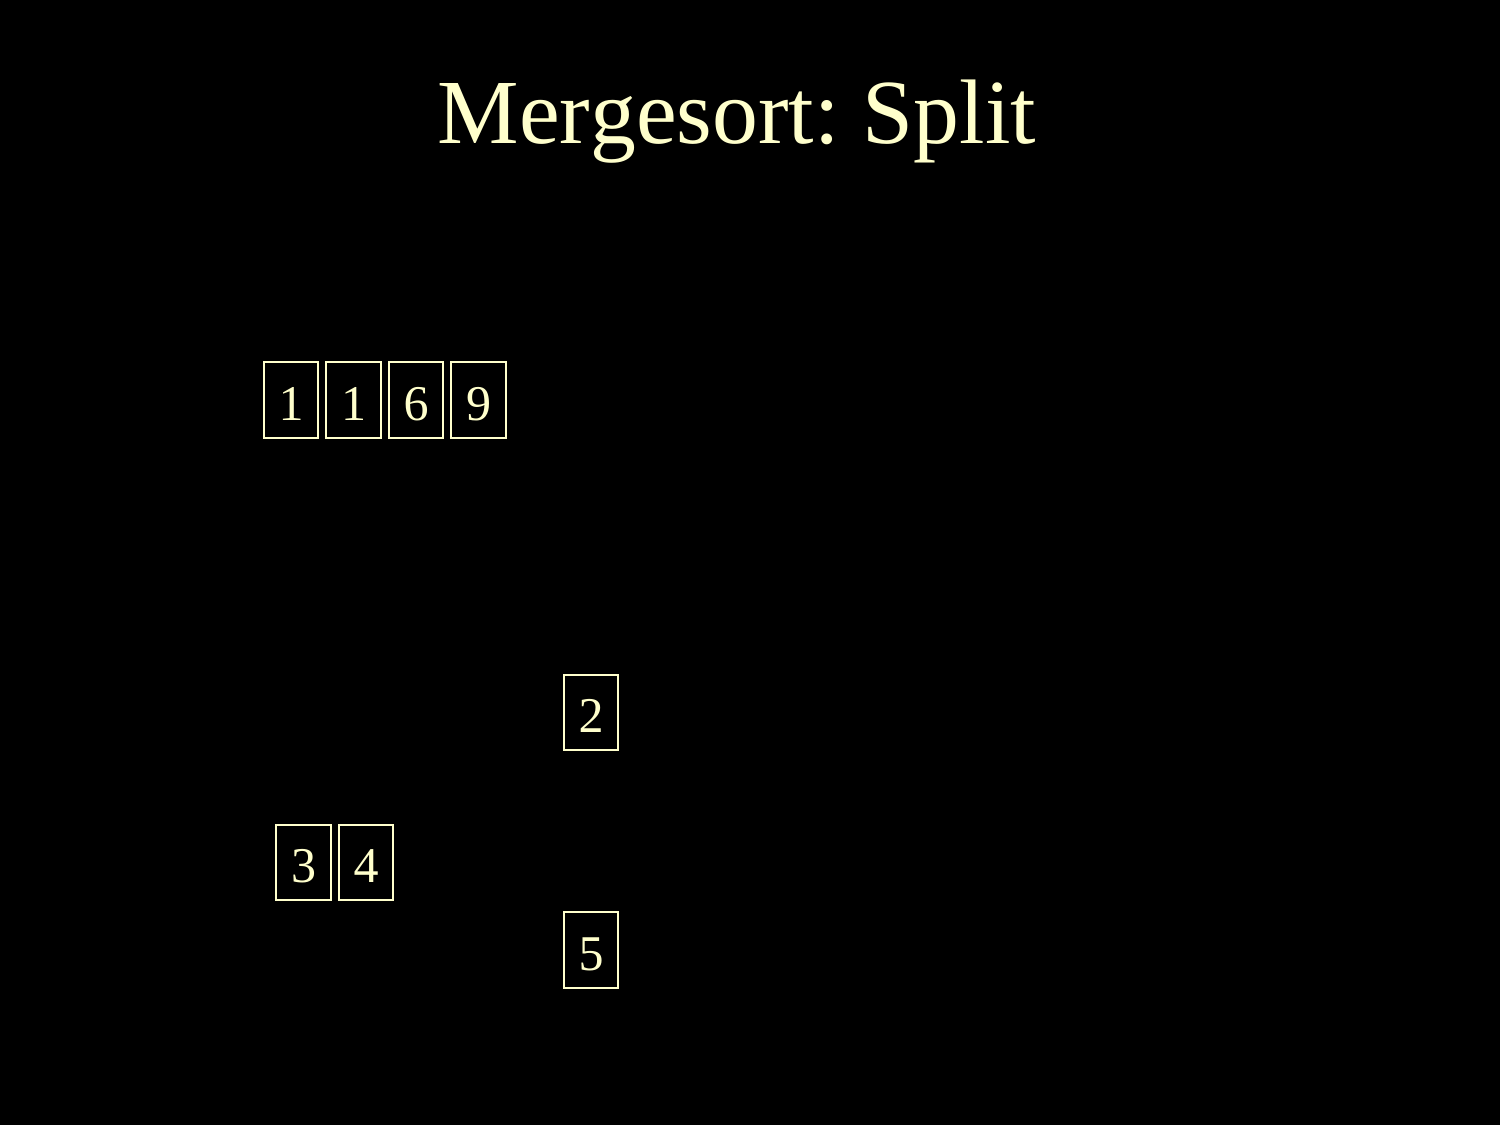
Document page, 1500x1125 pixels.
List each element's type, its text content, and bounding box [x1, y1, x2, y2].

text_box 5 [563, 912, 619, 988]
text_box 9 [451, 362, 506, 438]
text_box 2 [563, 674, 619, 751]
text_box 1 [263, 362, 319, 438]
text_box 3 [276, 824, 331, 901]
text_box 6 [388, 362, 444, 438]
text_box 1 [326, 362, 381, 438]
title Mergesort: Split [8, 50, 1467, 176]
text_box 4 [338, 824, 394, 901]
